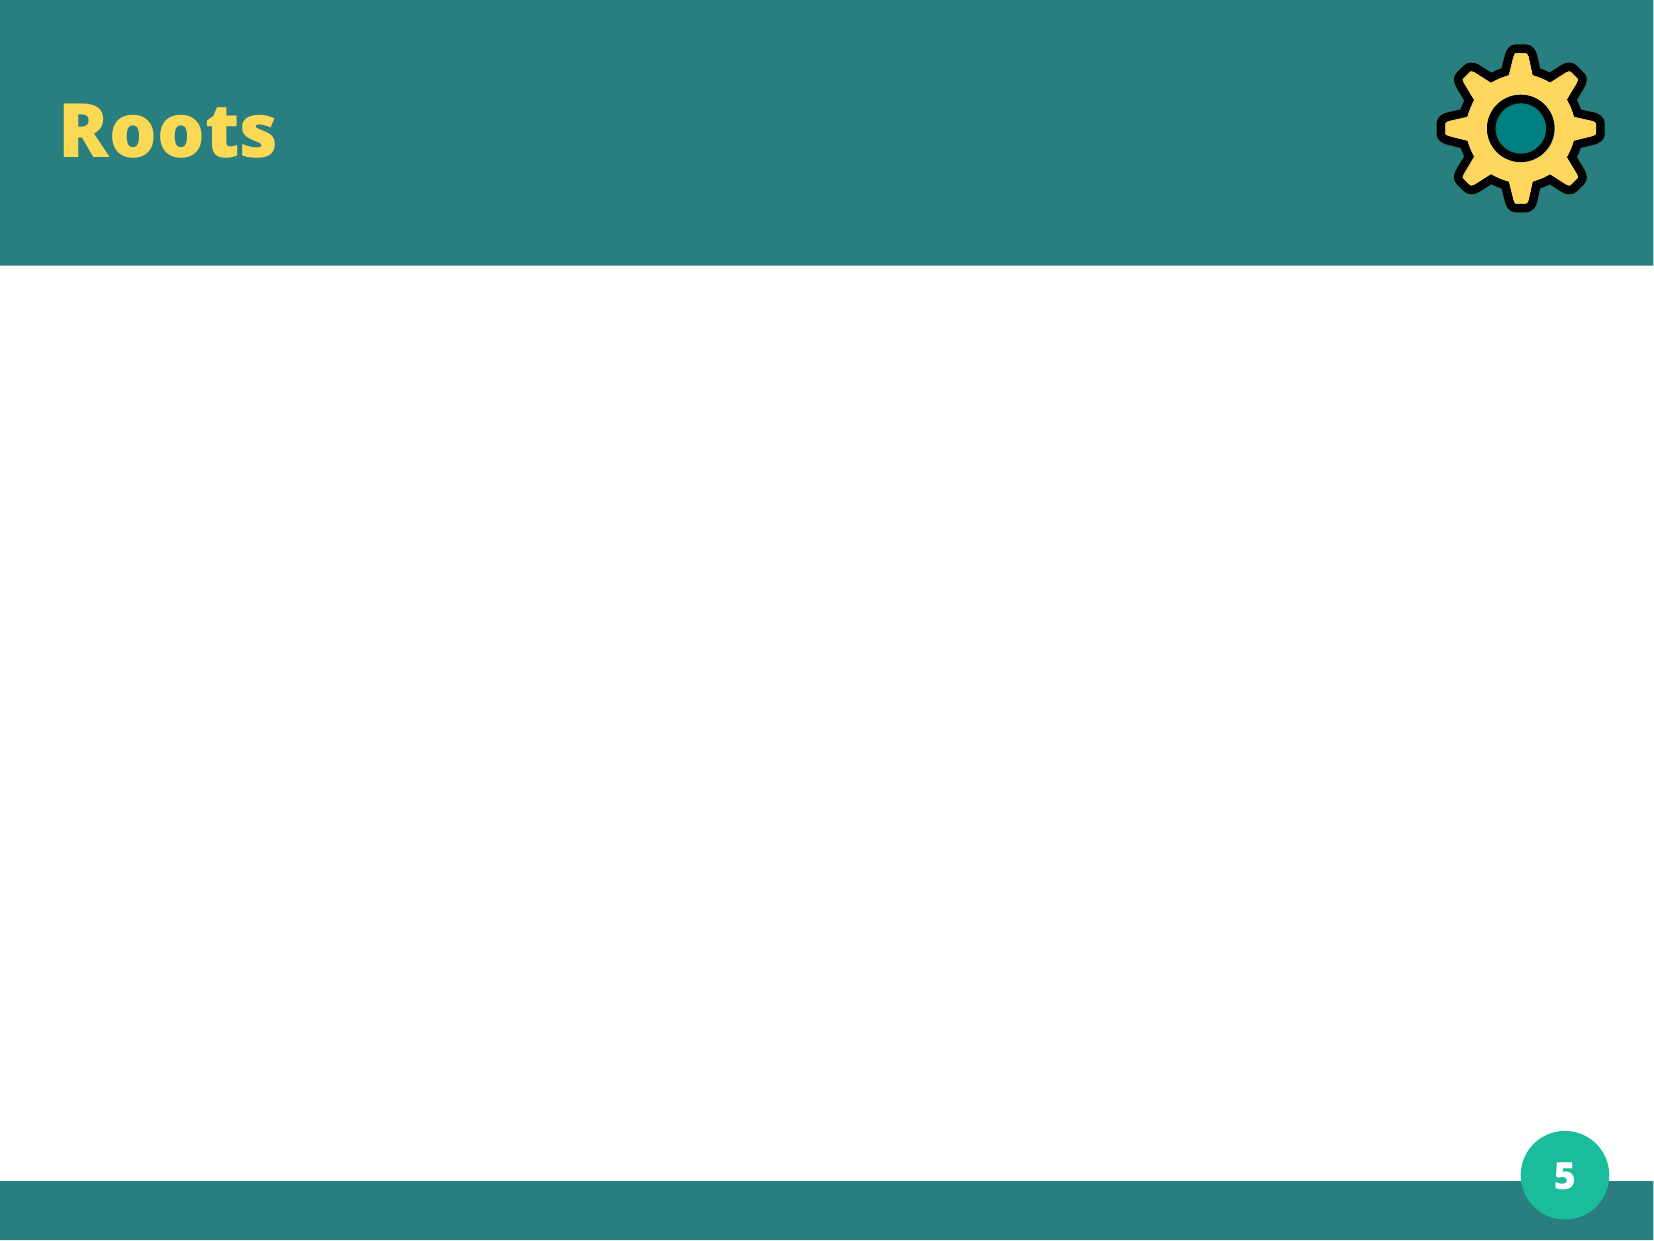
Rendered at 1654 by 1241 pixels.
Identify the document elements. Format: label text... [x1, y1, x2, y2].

title Roots [59, 49, 1595, 207]
picture [135, 157, 1471, 1160]
